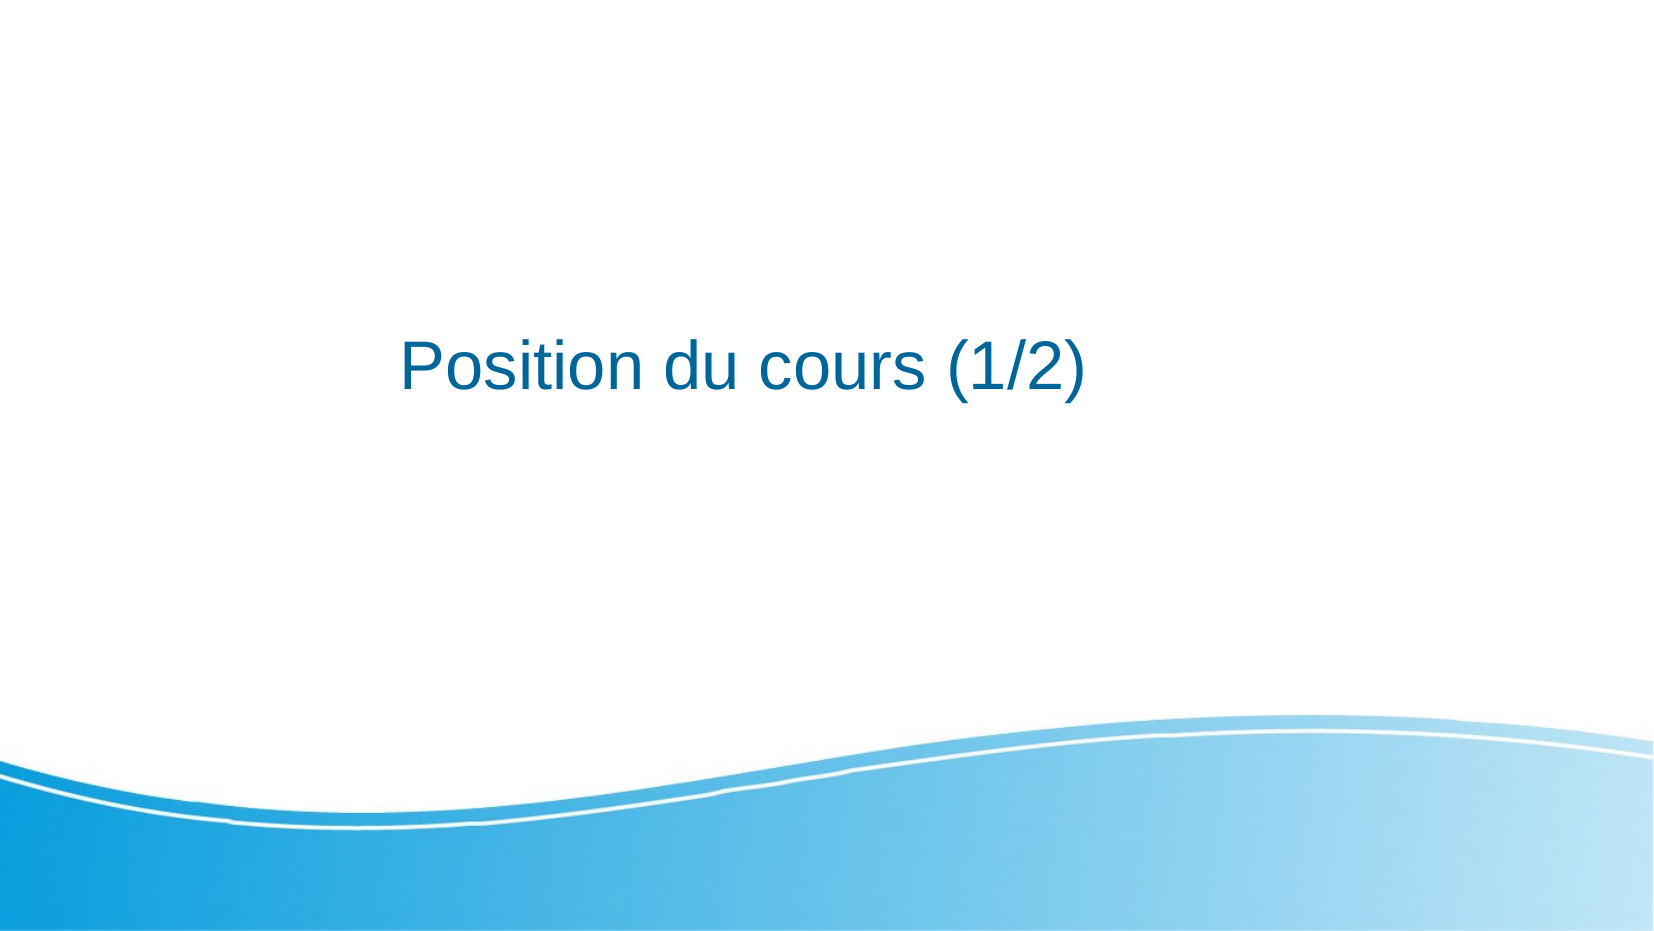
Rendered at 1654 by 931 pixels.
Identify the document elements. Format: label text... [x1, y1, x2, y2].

picture [0, 714, 1654, 931]
title Position du cours (1/2) [0, 288, 1489, 444]
